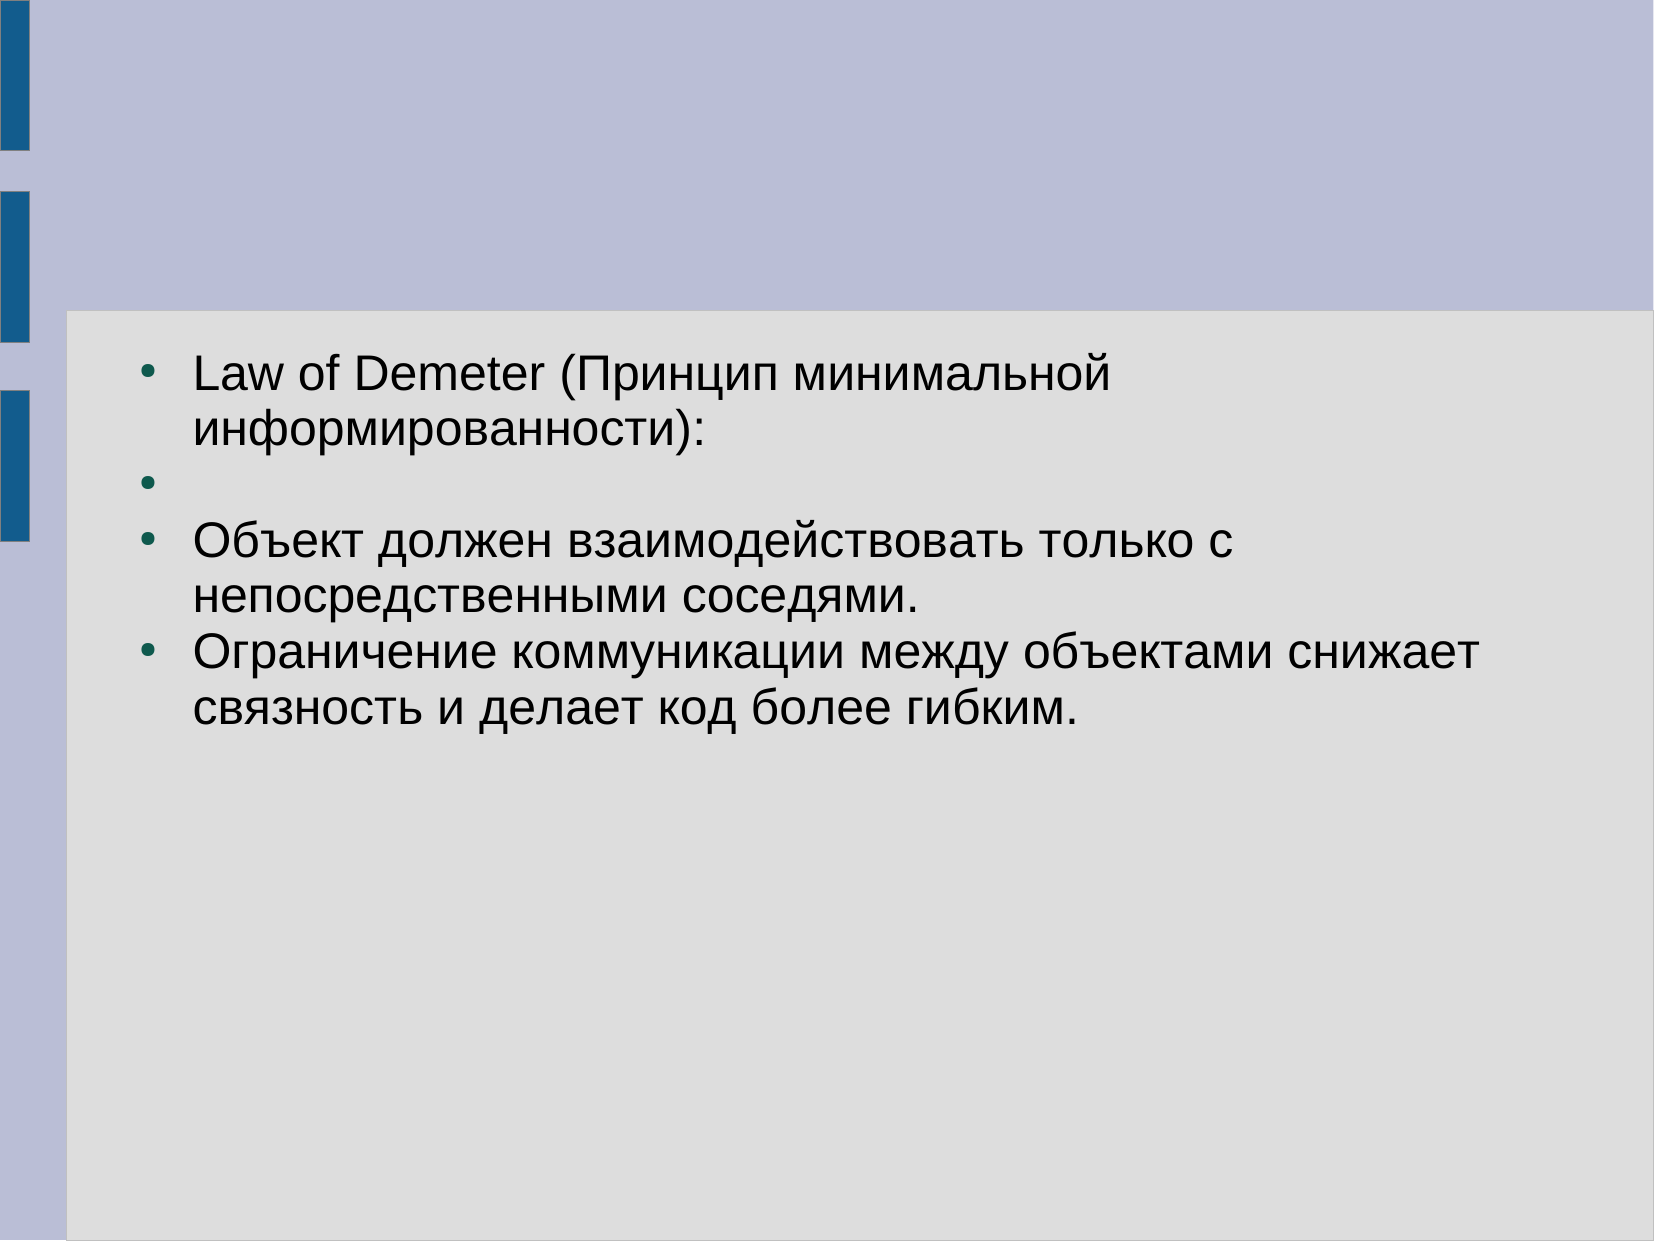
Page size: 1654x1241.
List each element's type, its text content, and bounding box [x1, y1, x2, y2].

list Law of Demeter (Принцип минимальной информированности): Объект должен взаимодействовать только с непосредственными соседями. Ограничение коммуникации между объектами снижает связность и делает код более гибким. [121, 344, 1534, 1127]
